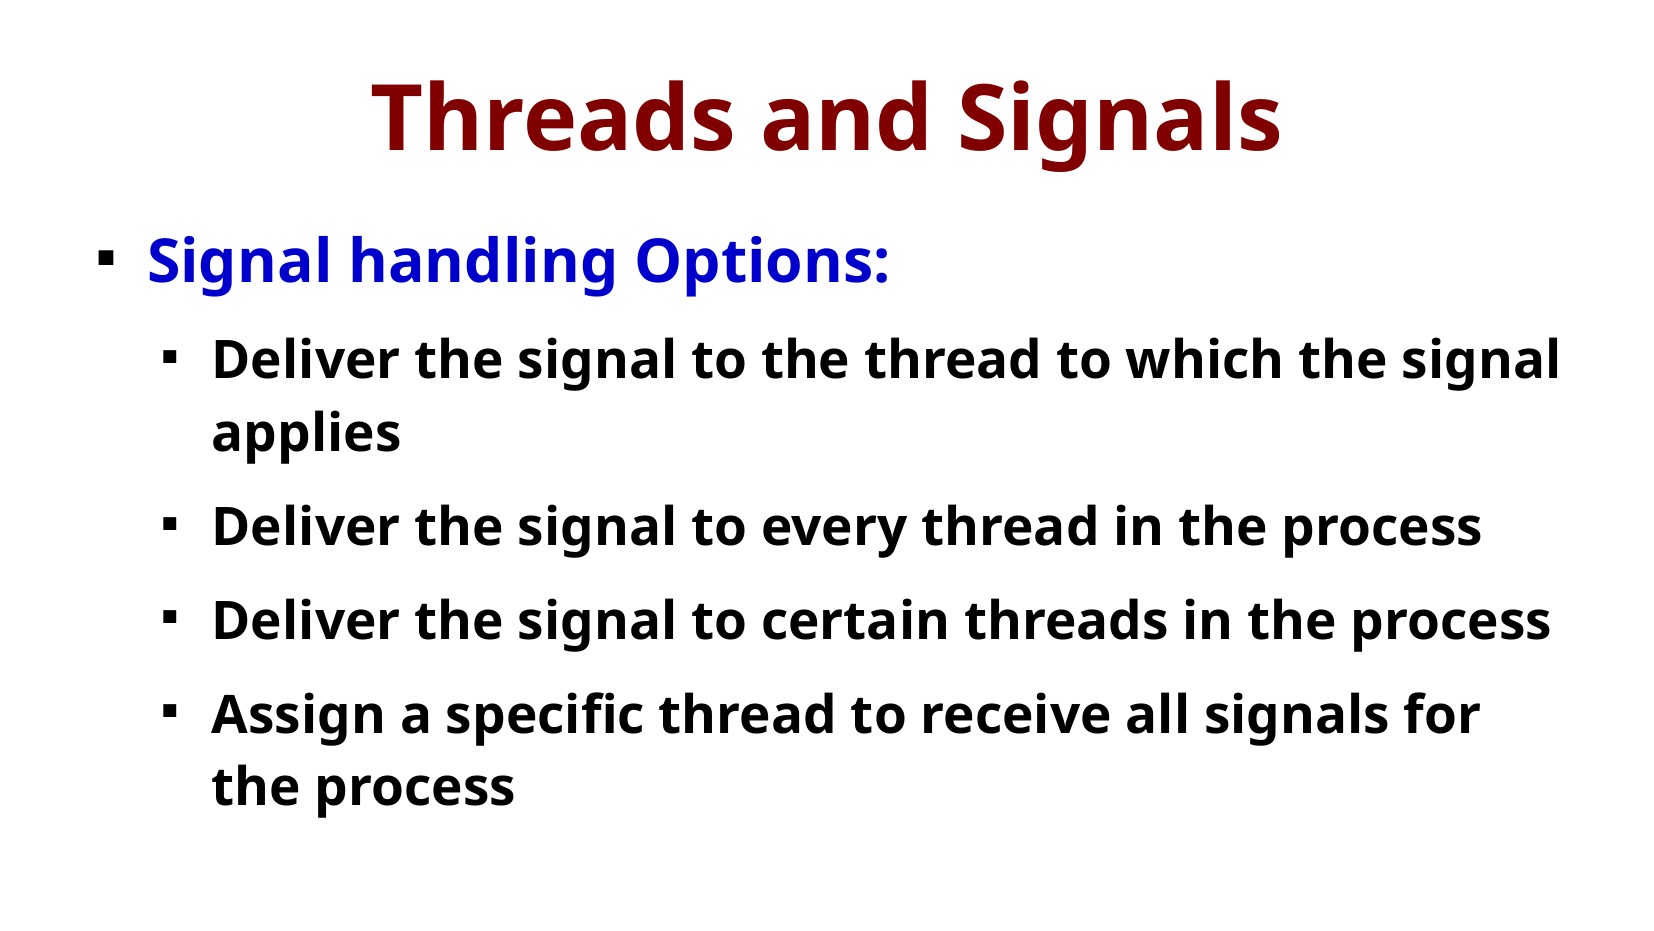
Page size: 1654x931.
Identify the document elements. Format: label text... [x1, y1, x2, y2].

list Signal handling Options: Deliver the signal to the thread to which the signal applies Deliver the signal to every thread in the process Deliver the signal to certain threads in the process Assign a specific thread to receive all signals for the process [82, 217, 1583, 875]
title Threads and Signals [82, 37, 1571, 193]
